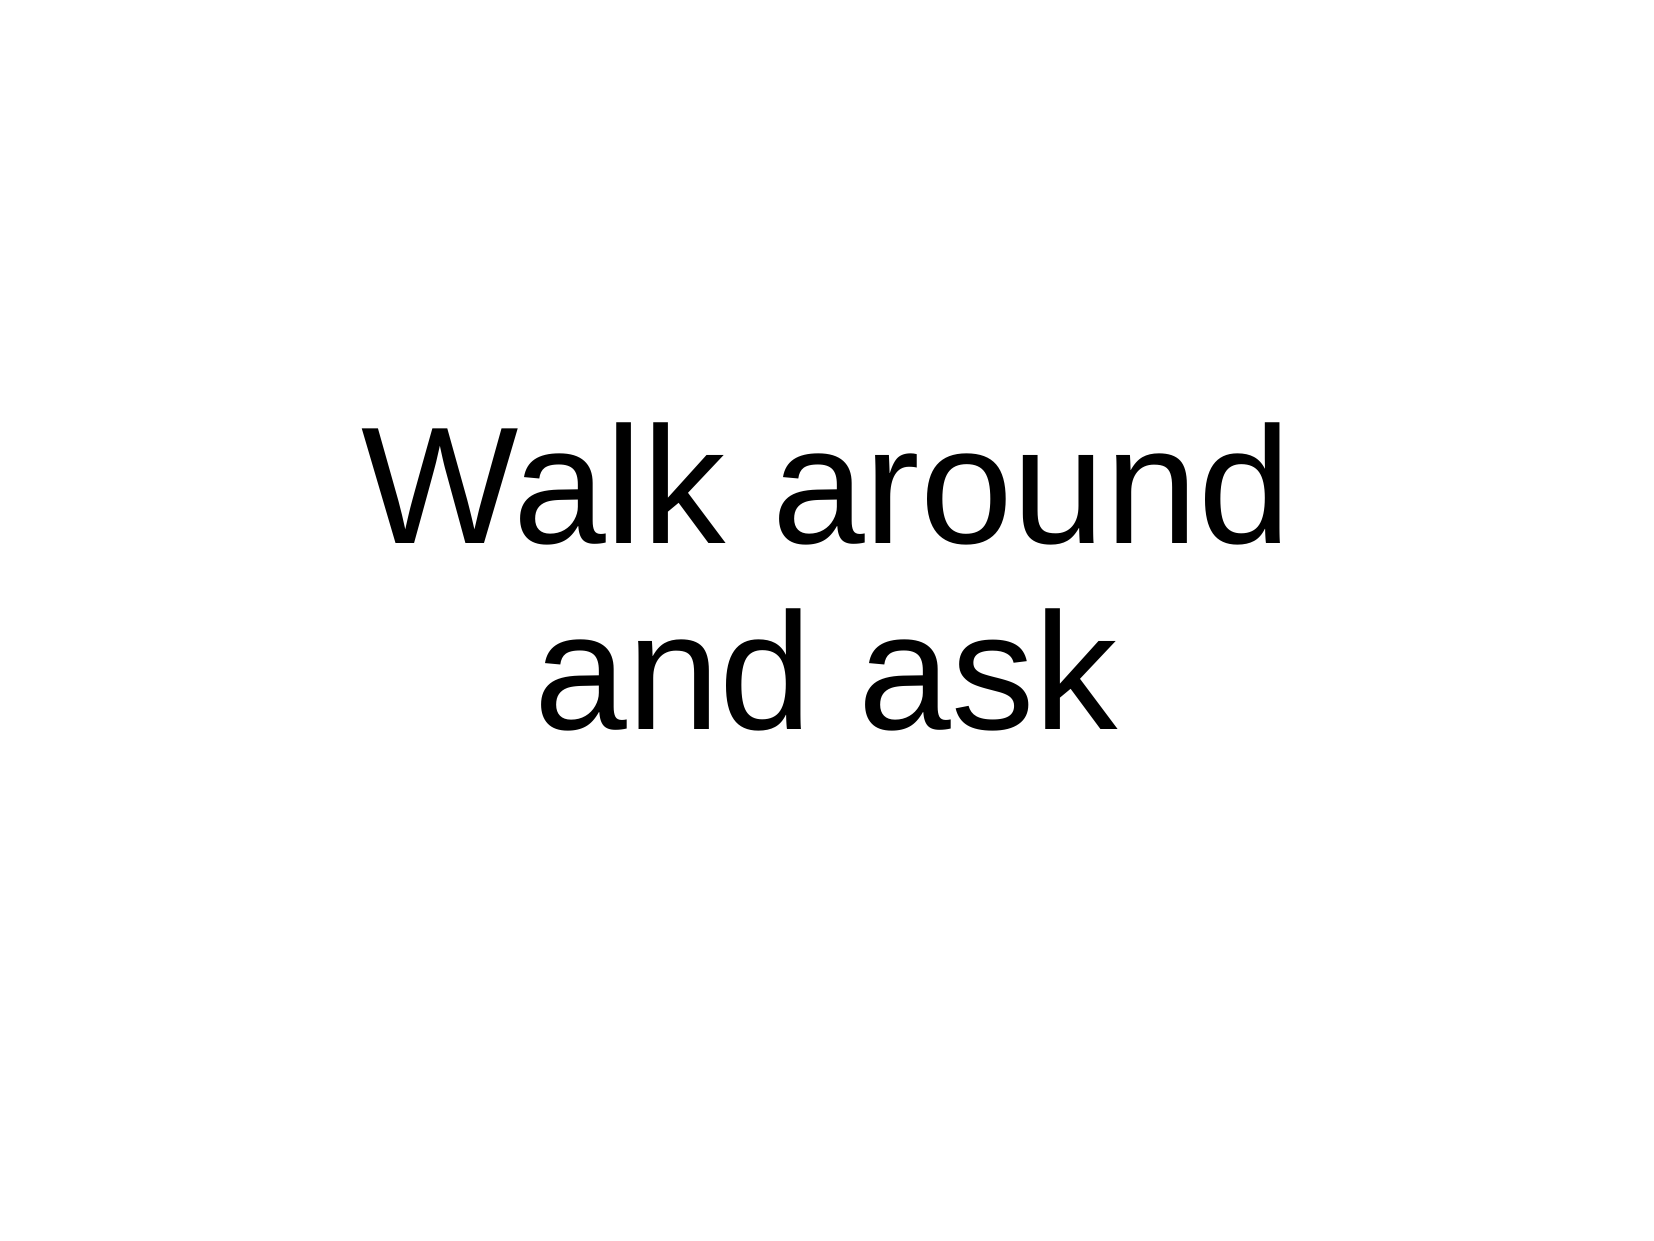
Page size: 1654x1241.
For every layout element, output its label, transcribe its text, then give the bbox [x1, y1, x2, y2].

subtitle Walk around and ask [82, 56, 1571, 1102]
